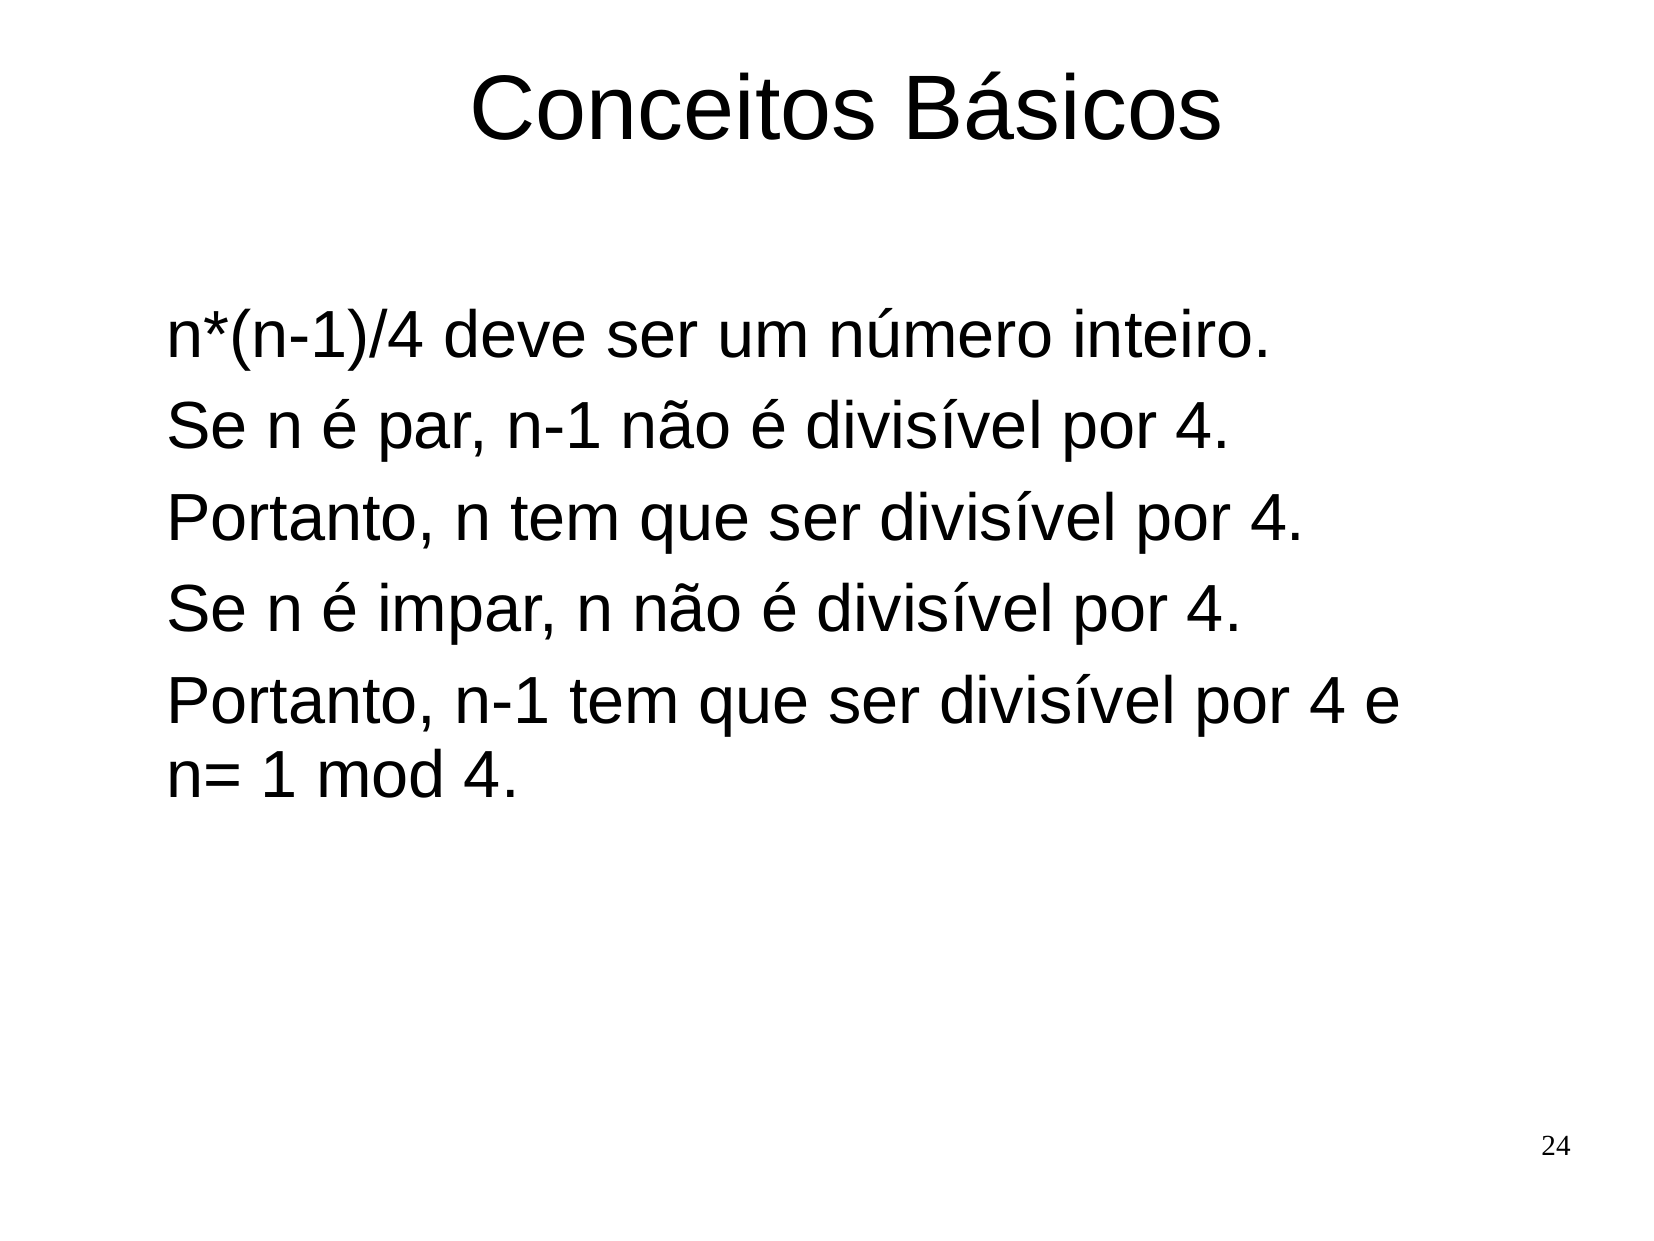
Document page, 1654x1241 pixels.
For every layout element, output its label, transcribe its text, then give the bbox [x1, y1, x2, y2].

title Conceitos Básicos [261, 42, 1433, 173]
list n*(n-1)/4 deve ser um número inteiro. Se n é par, n-1 não é divisível por 4. Portanto, n tem que ser divisível por 4. Se n é impar, n não é divisível por 4. Portanto, n-1 tem que ser divisível por 4 e n= 1 mod 4. [151, 289, 1599, 1020]
